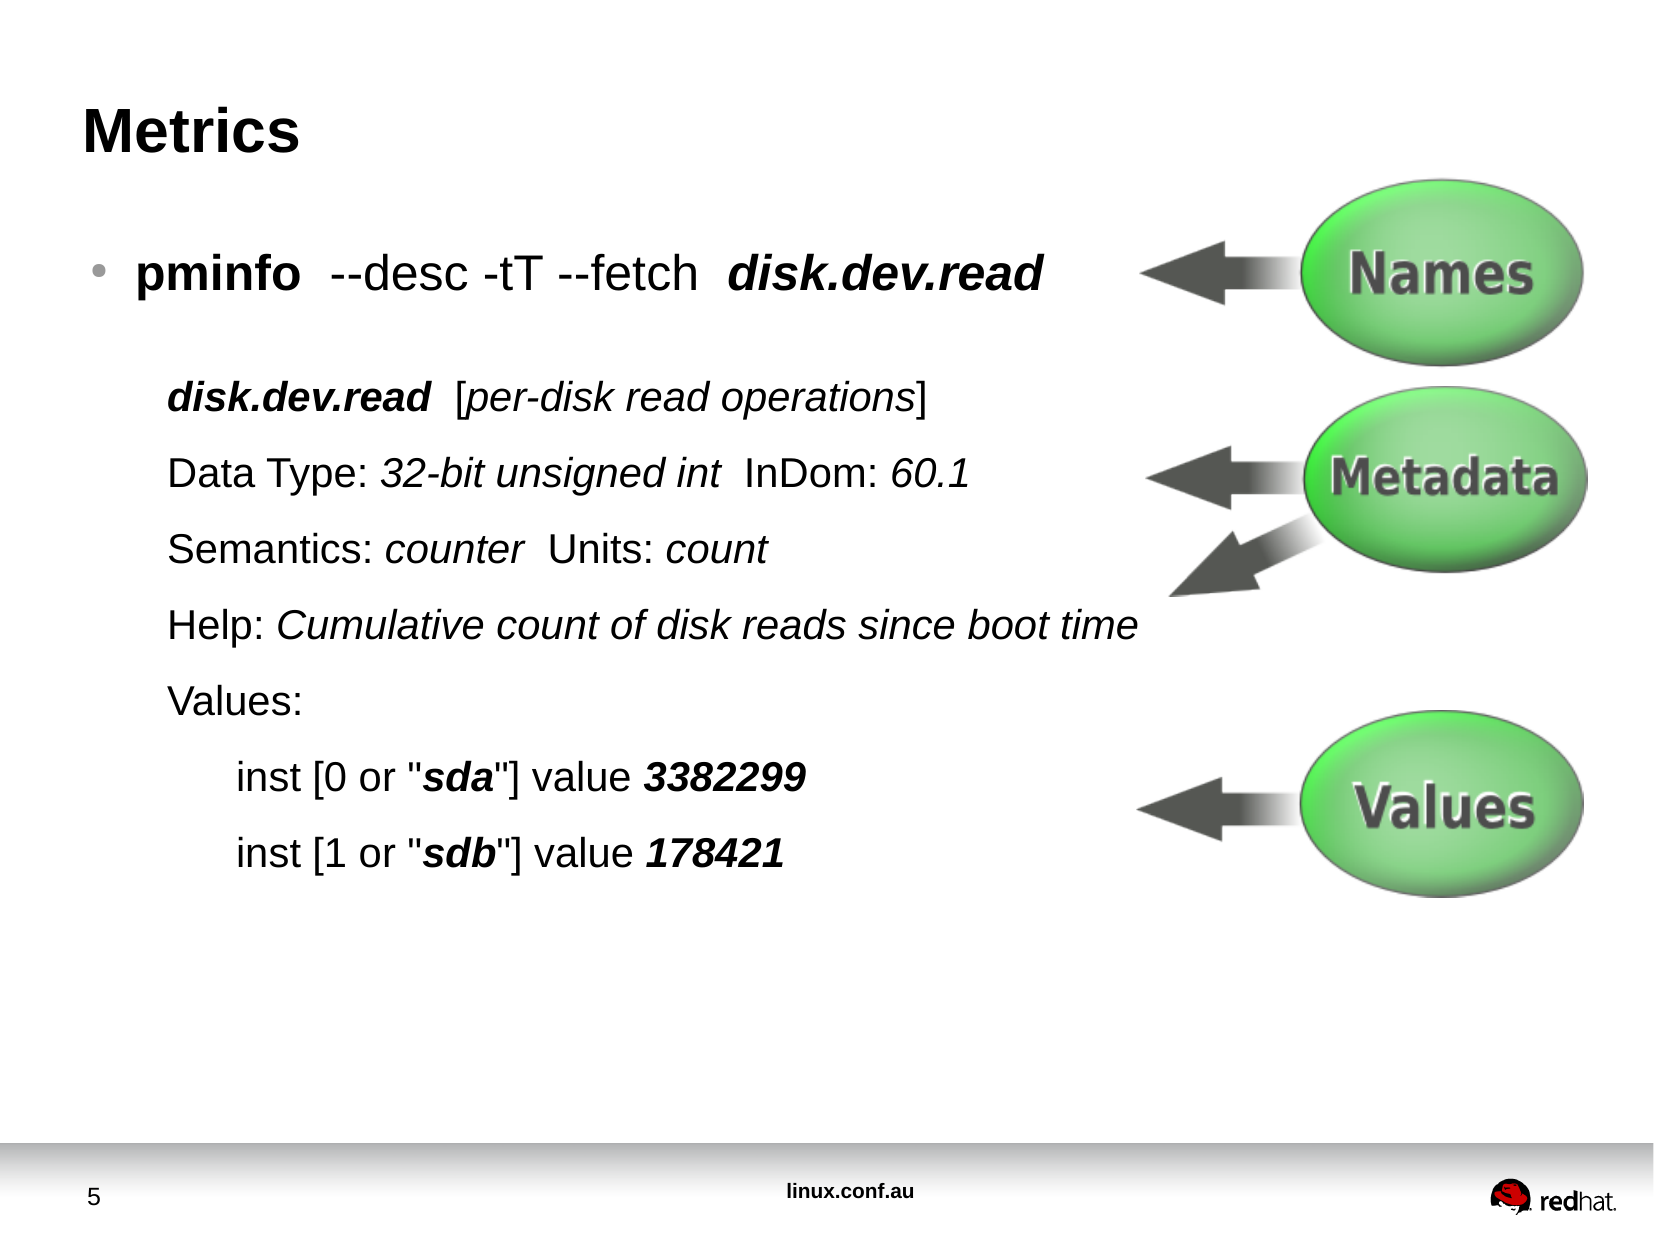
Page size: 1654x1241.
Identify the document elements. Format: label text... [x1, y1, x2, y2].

picture [0, 1143, 1654, 1241]
picture [1136, 710, 1584, 898]
list pminfo --desc -tT --fetch disk.dev.read disk.dev.read [per-disk read operations] Data Type: 32-bit unsigned int InDom: 60.1 Semantics: counter Units: count Help: Cumulative count of disk reads since boot time Values: inst [0 or "sda"] value 3382299 inst [1 or "sdb"] value 178421 [75, 244, 1576, 962]
picture [1139, 66, 1654, 597]
title Metrics [82, 37, 1571, 226]
